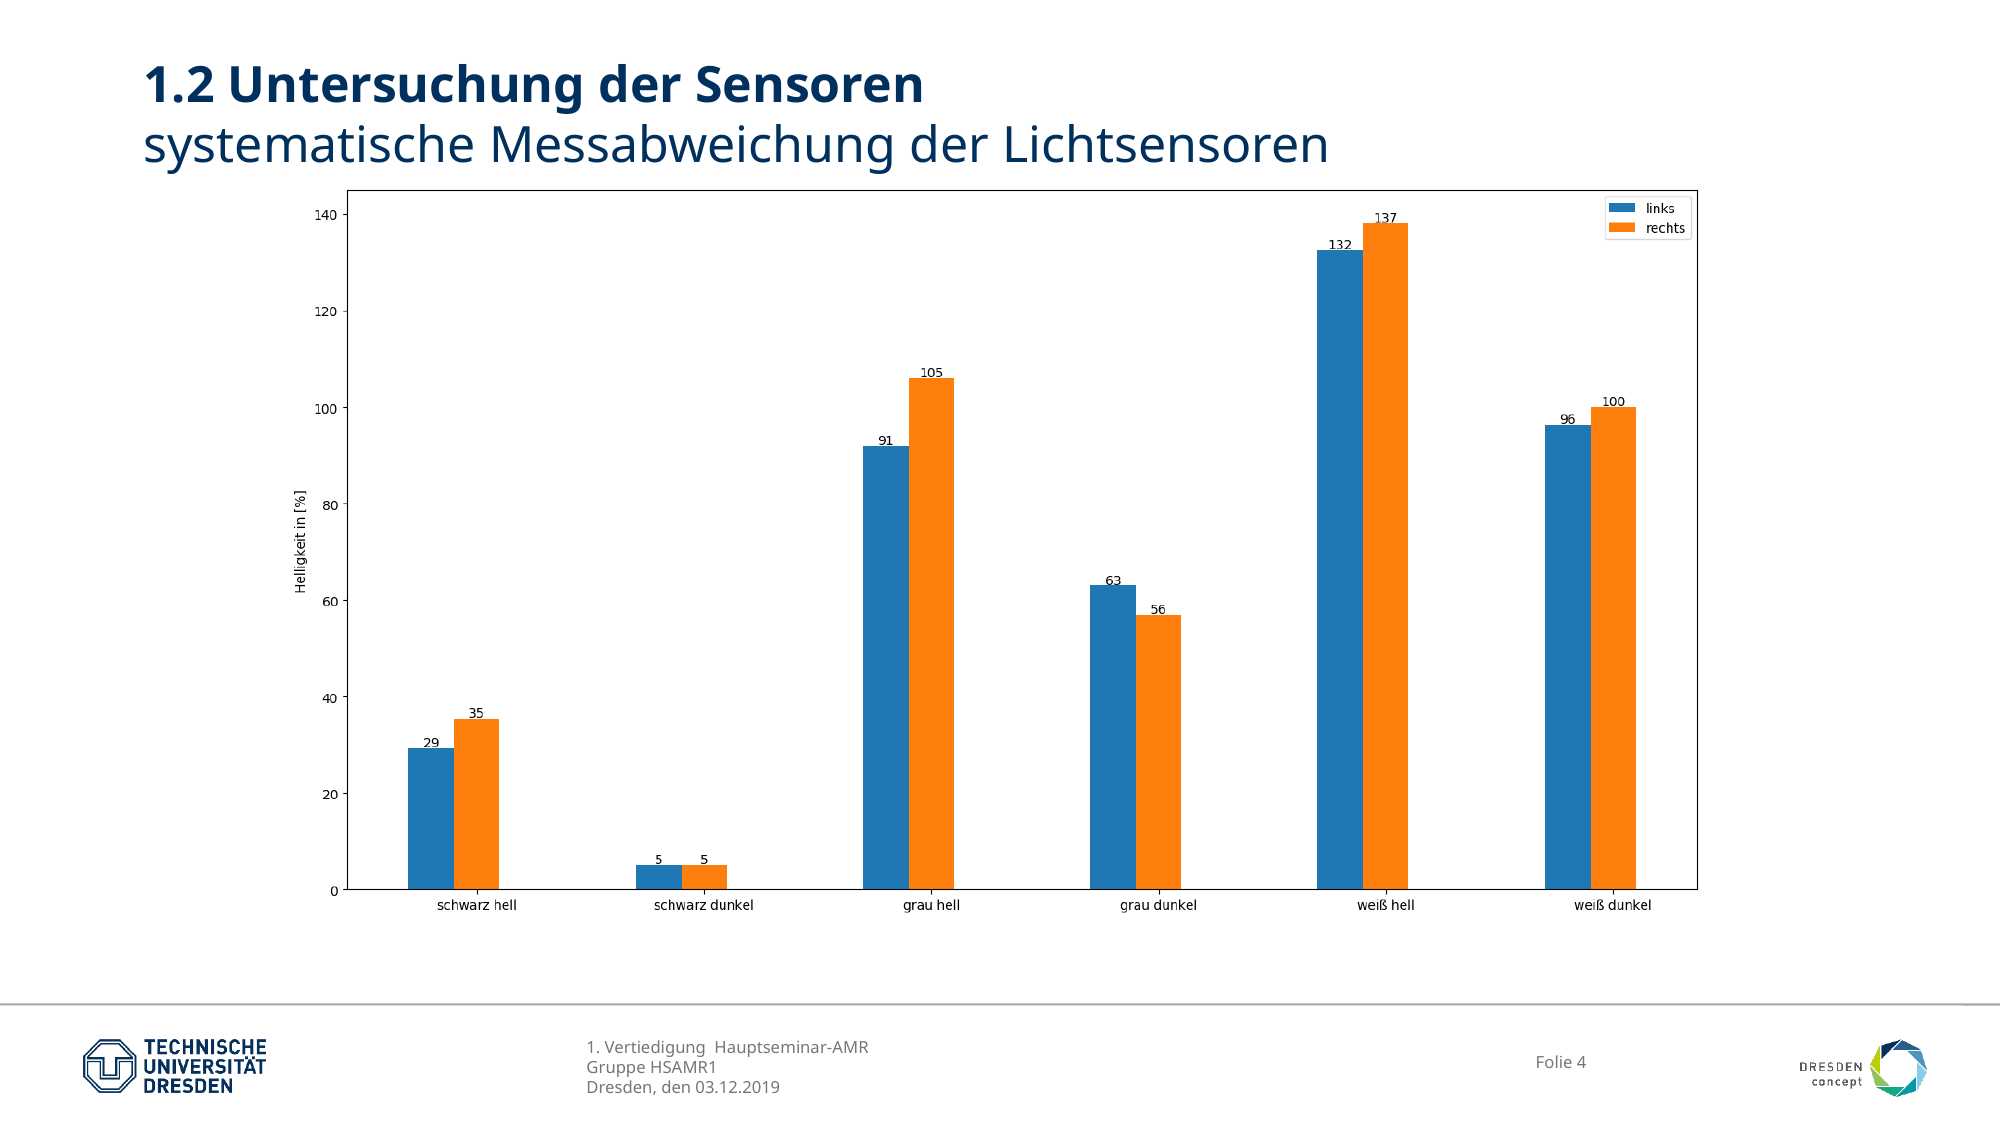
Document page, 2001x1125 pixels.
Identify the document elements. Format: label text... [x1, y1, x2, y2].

picture [129, 82, 1871, 989]
title 1.2 Untersuchung der Sensoren systematische Messabweichung der Lichtsensoren [143, 56, 1880, 169]
picture [83, 1039, 266, 1093]
picture [1800, 1039, 1927, 1097]
